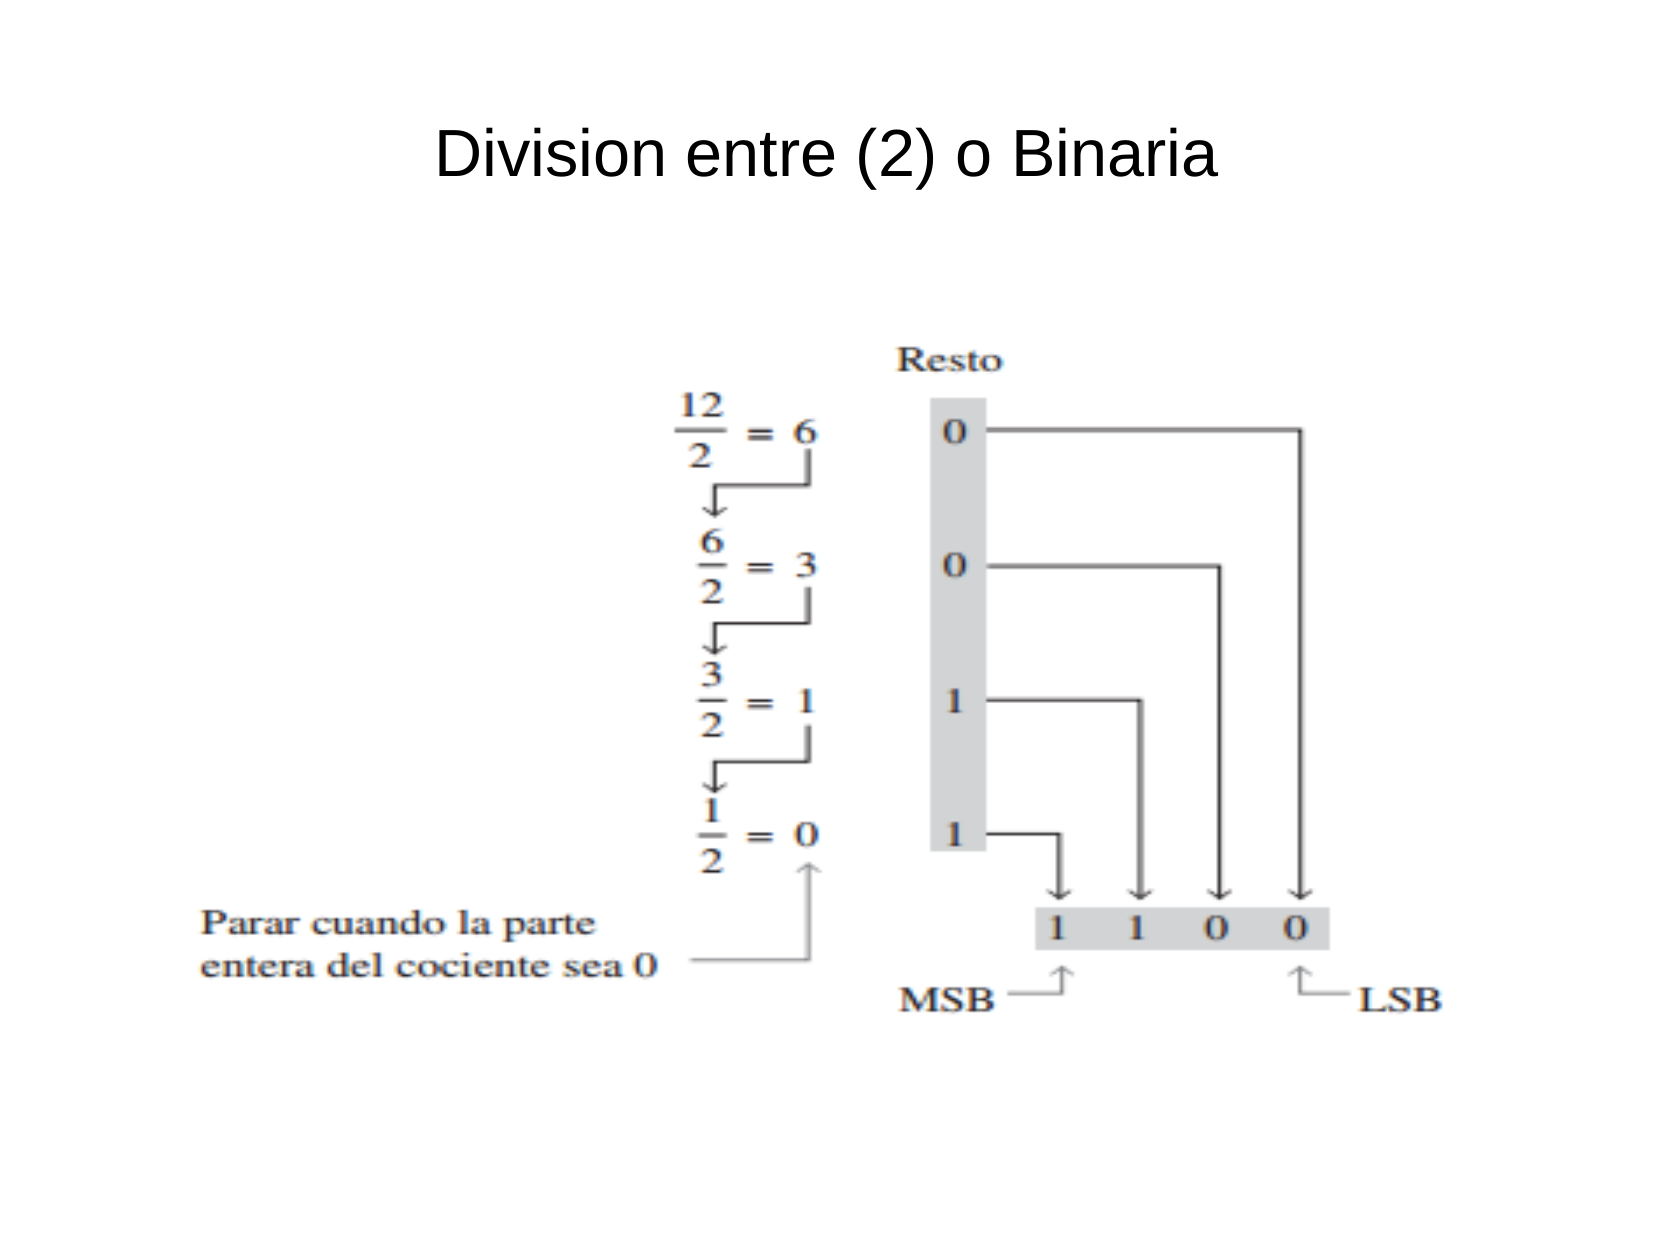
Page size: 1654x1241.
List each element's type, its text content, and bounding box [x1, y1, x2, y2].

picture [147, 324, 1506, 1063]
title Division entre (2) o Binaria [82, 49, 1571, 257]
